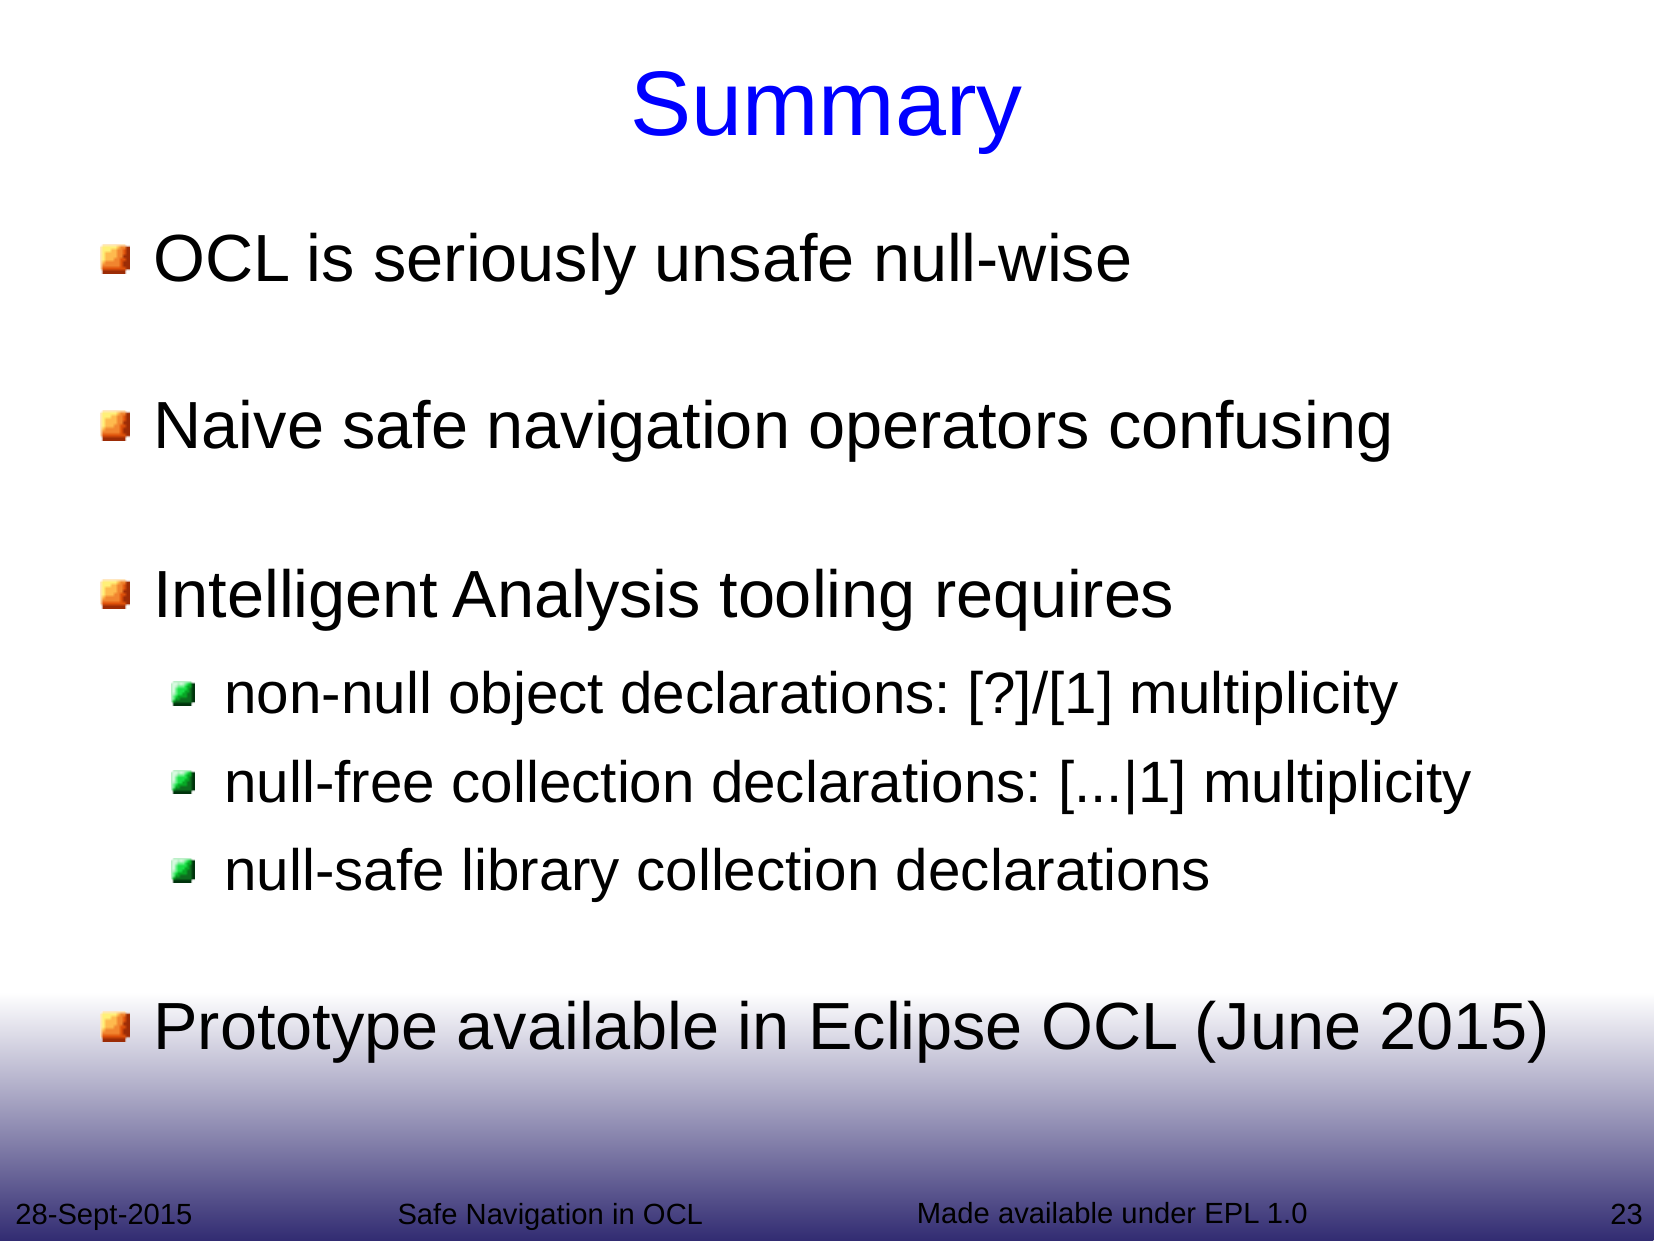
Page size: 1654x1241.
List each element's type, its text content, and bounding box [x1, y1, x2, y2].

list OCL is seriously unsafe null-wise Naive safe navigation operators confusing Intelligent Analysis tooling requires non-null object declarations: [?]/[1] multiplicity null-free collection declarations: [...|1] multiplicity null-safe library collection declarations Prototype available in Eclipse OCL (June 2015) [82, 221, 1571, 1135]
title Summary [82, 49, 1571, 158]
